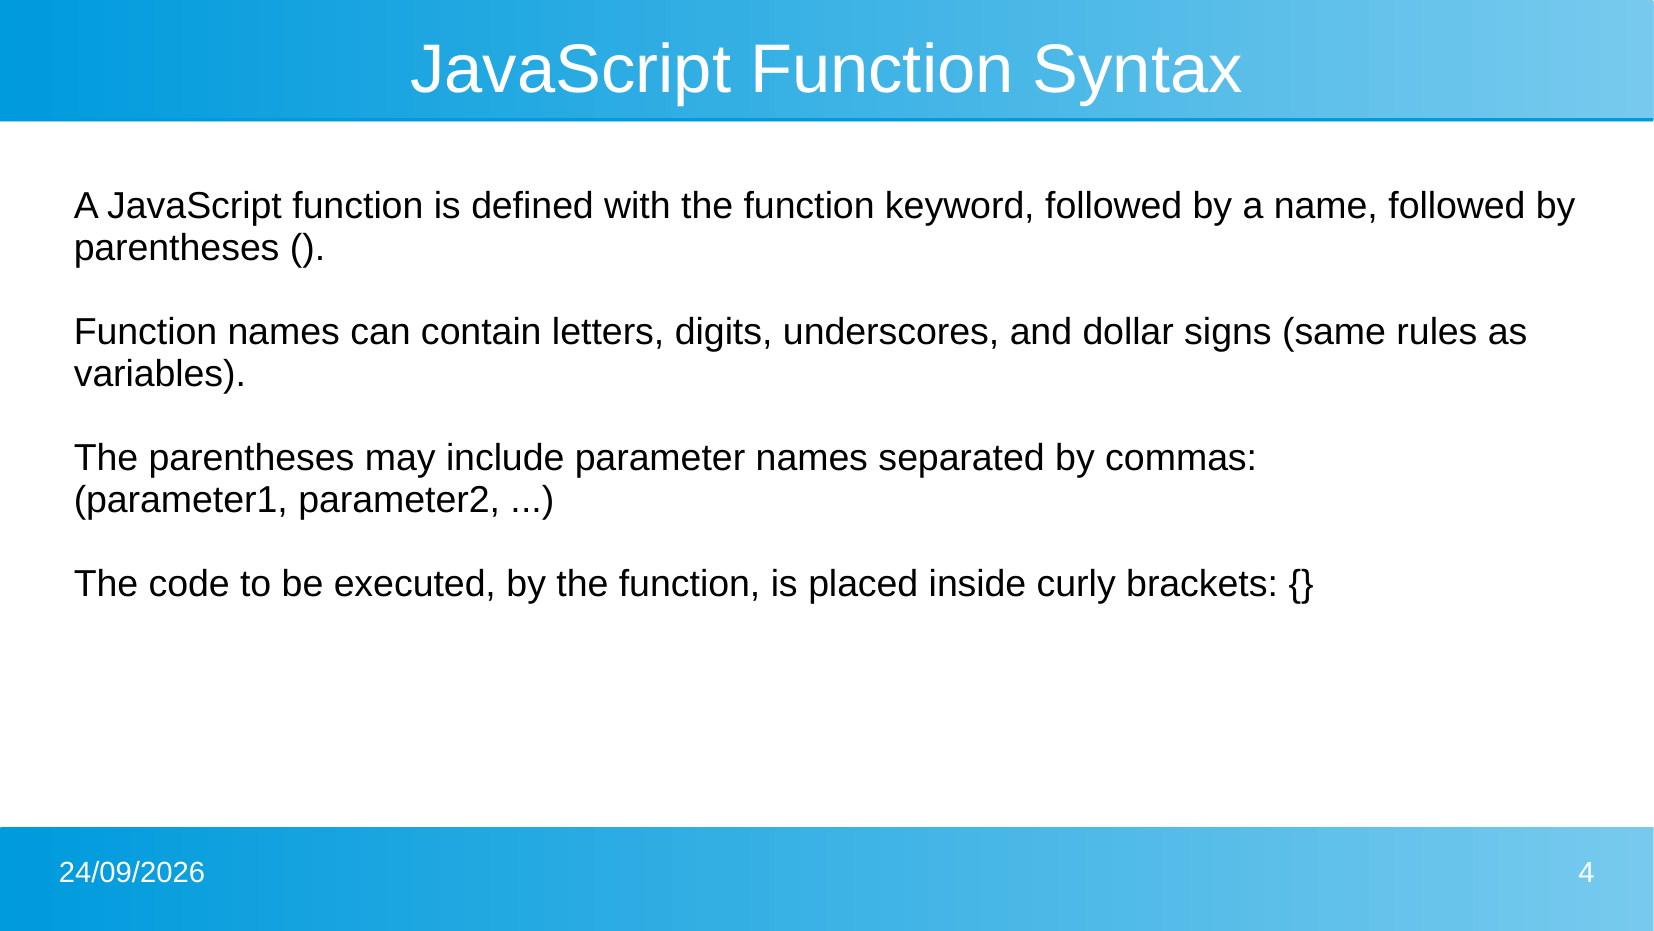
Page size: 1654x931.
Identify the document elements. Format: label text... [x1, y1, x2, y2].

title JavaScript Function Syntax [59, 29, 1595, 108]
text_box A JavaScript function is defined with the function keyword, followed by a name, followed by parentheses (). Function names can contain letters, digits, underscores, and dollar signs (same rules as variables). The parentheses may include parameter names separated by commas: (parameter1, parameter2, ...) The code to be executed, by the function, is placed inside curly brackets: {} [59, 177, 1595, 654]
